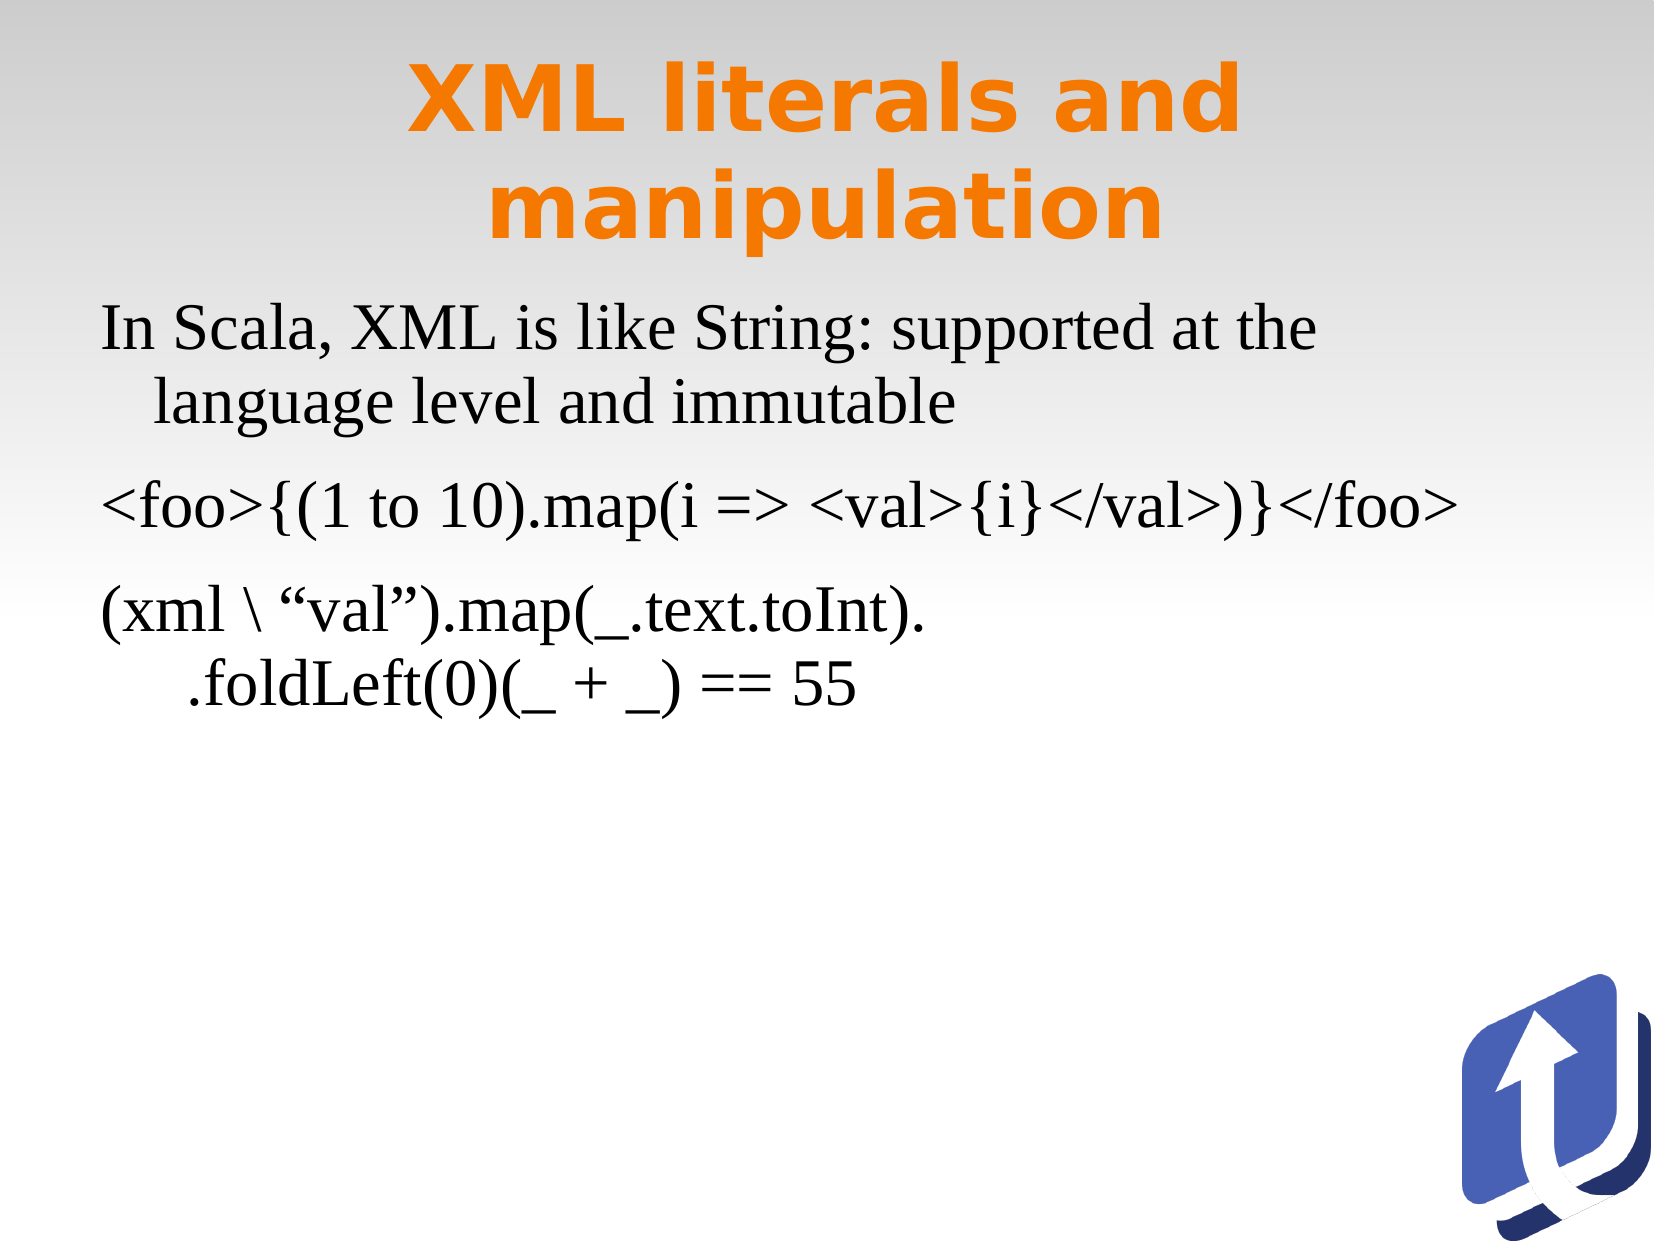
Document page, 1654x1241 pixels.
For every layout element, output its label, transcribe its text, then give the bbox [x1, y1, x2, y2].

list In Scala, XML is like String: supported at the language level and immutable <foo>{(1 to 10).map(i => <val>{i}</val>)}</foo> (xml \ “val”).map(_.text.toInt). .foldLeft(0)(_ + _) == 55 [82, 290, 1571, 1094]
picture [1462, 974, 1651, 1241]
title XML literals and manipulation [82, 45, 1571, 261]
